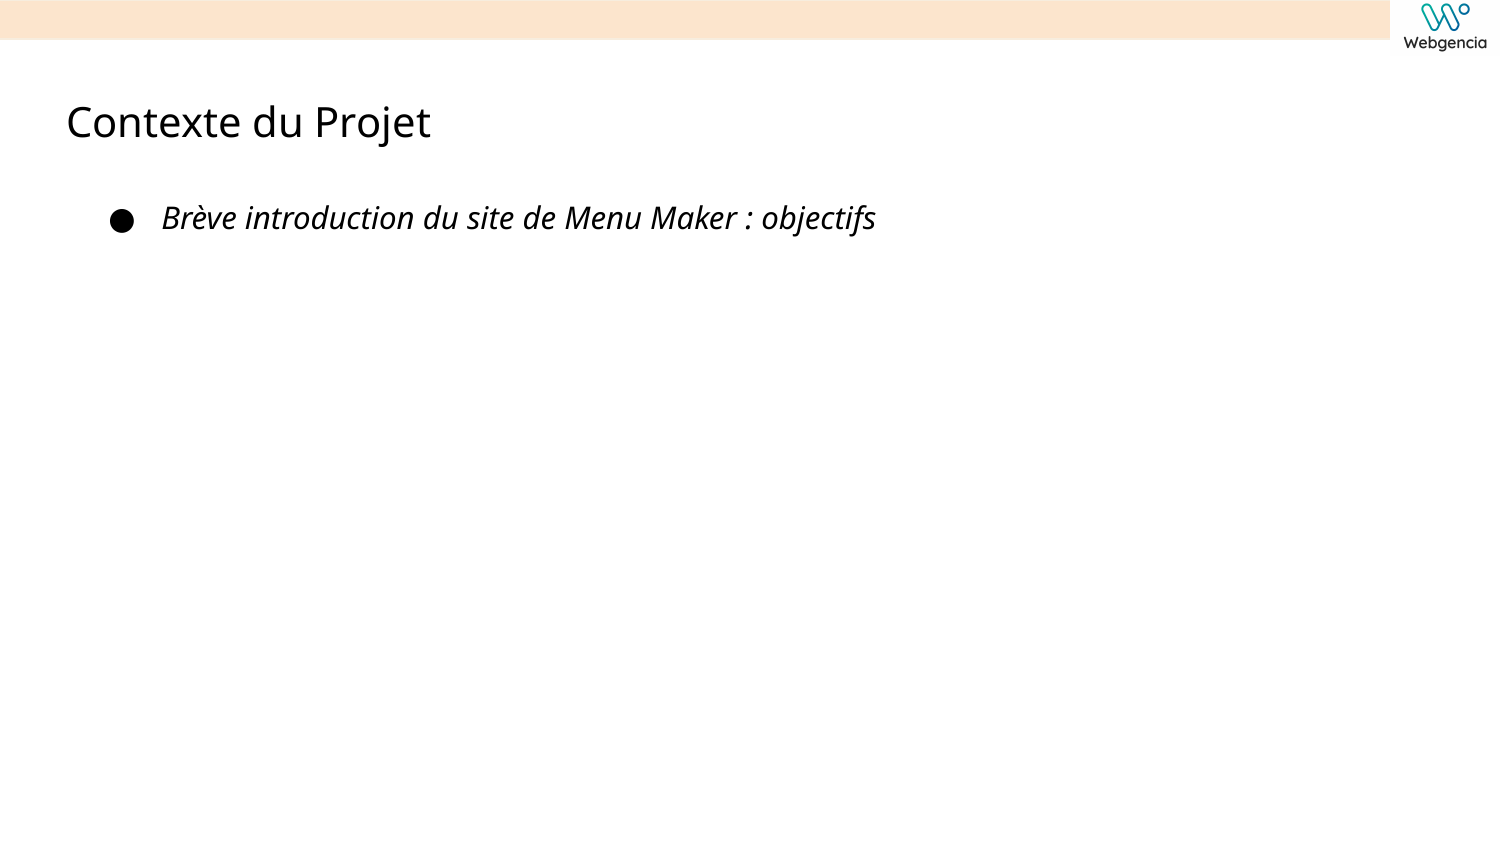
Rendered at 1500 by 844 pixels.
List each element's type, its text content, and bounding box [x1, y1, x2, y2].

title Contexte du Projet [51, 72, 1449, 167]
text_box Brève introduction du site de Menu Maker : objectifs [71, 177, 1437, 312]
picture [1390, 0, 1500, 56]
text_box [0, 0, 1390, 40]
